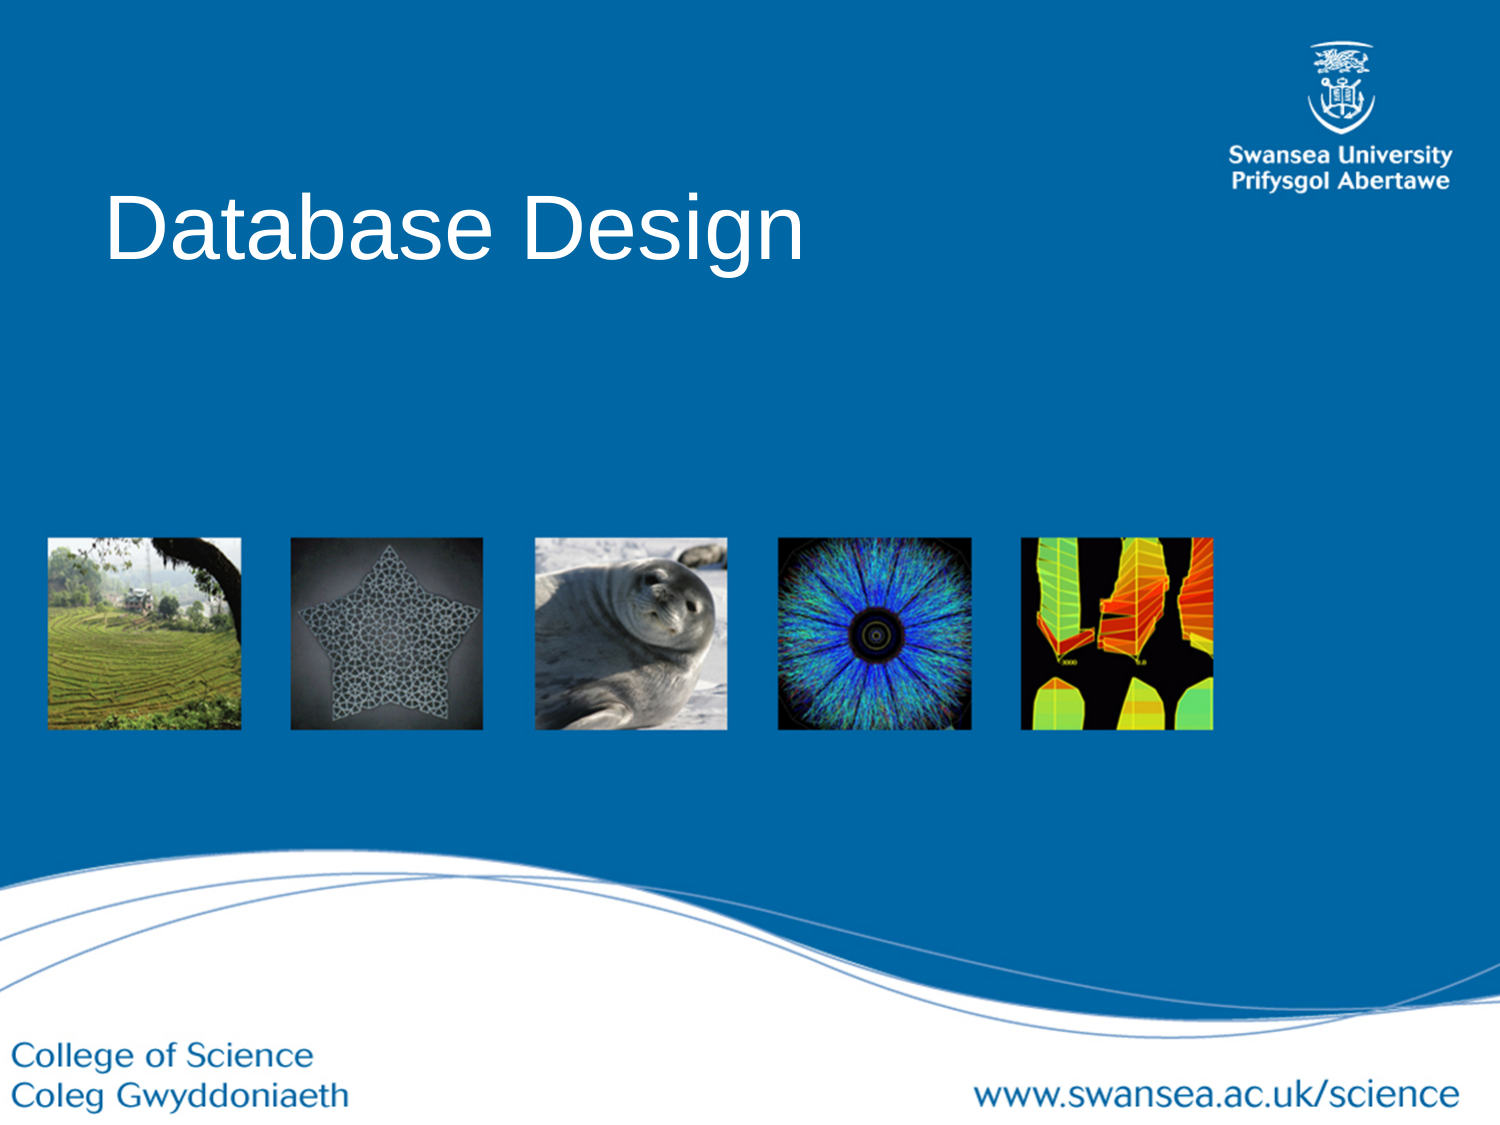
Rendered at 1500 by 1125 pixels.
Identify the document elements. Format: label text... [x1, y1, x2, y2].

text_box Database Design [88, 160, 1341, 286]
picture [0, 0, 1500, 1125]
